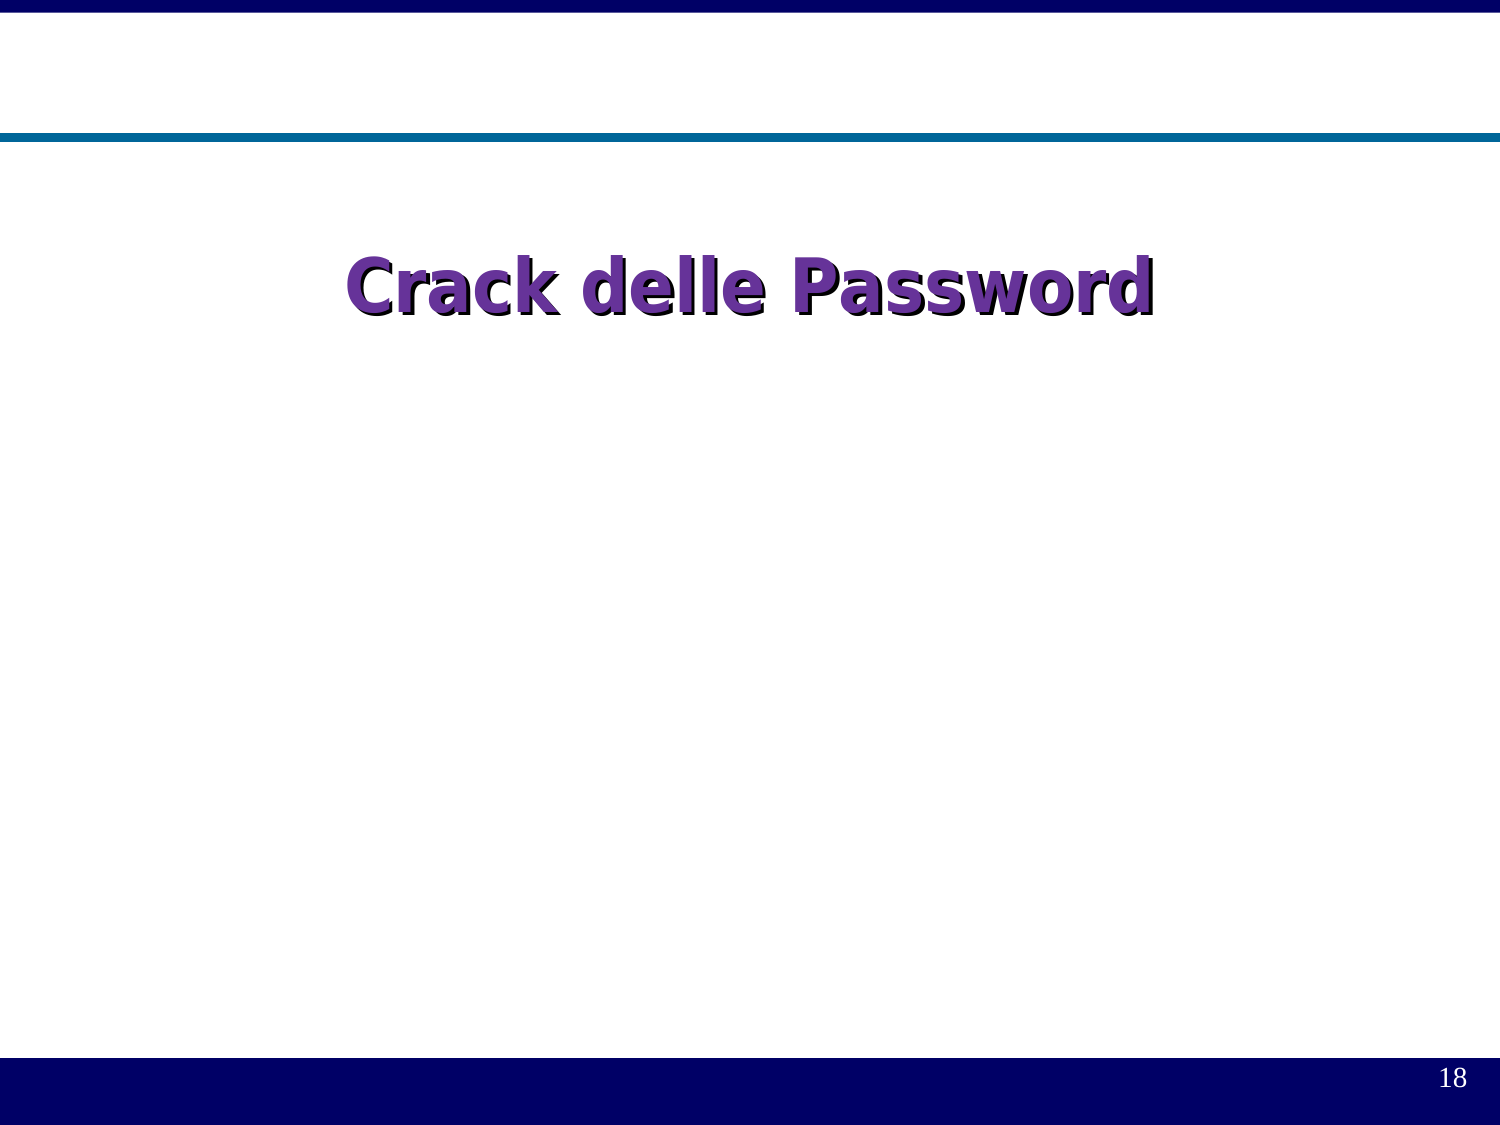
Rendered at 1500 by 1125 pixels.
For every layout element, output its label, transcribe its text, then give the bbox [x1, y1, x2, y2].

subtitle Crack delle Password [30, 0, 1471, 580]
